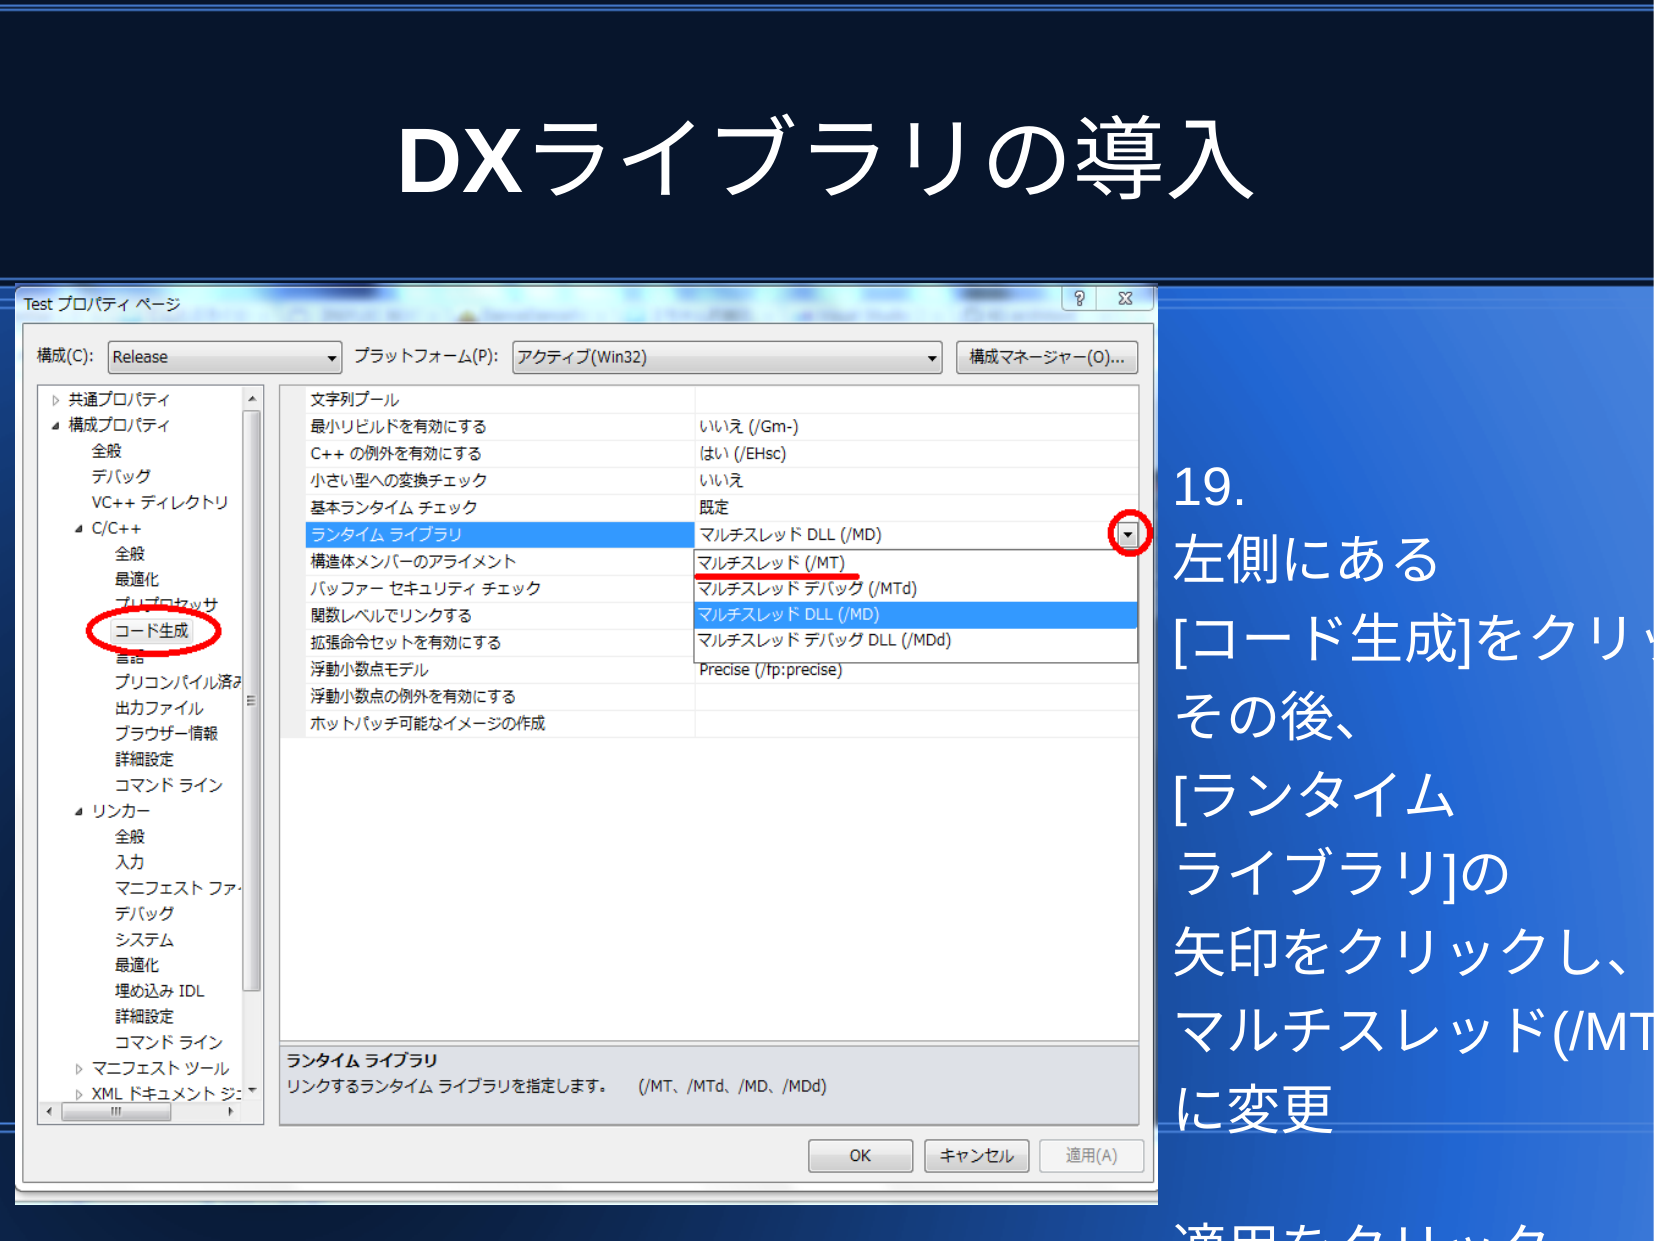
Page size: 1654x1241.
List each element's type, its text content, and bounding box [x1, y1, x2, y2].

picture [0, 0, 1654, 1241]
picture [1354, 1236, 1375, 1241]
picture [1255, 1230, 1270, 1239]
title DXライブラリの導入 [82, 49, 1571, 257]
picture [1238, 1230, 1251, 1239]
picture [1199, 1230, 1212, 1236]
picture [1517, 1236, 1538, 1241]
text_box 19. 左側にある [コード生成]をクリック その後、 [ランタイム ライブラリ]の 矢印をクリックし、 マルチスレッド(/MT) に変更 適用をクリック。 [1157, 448, 1654, 1067]
